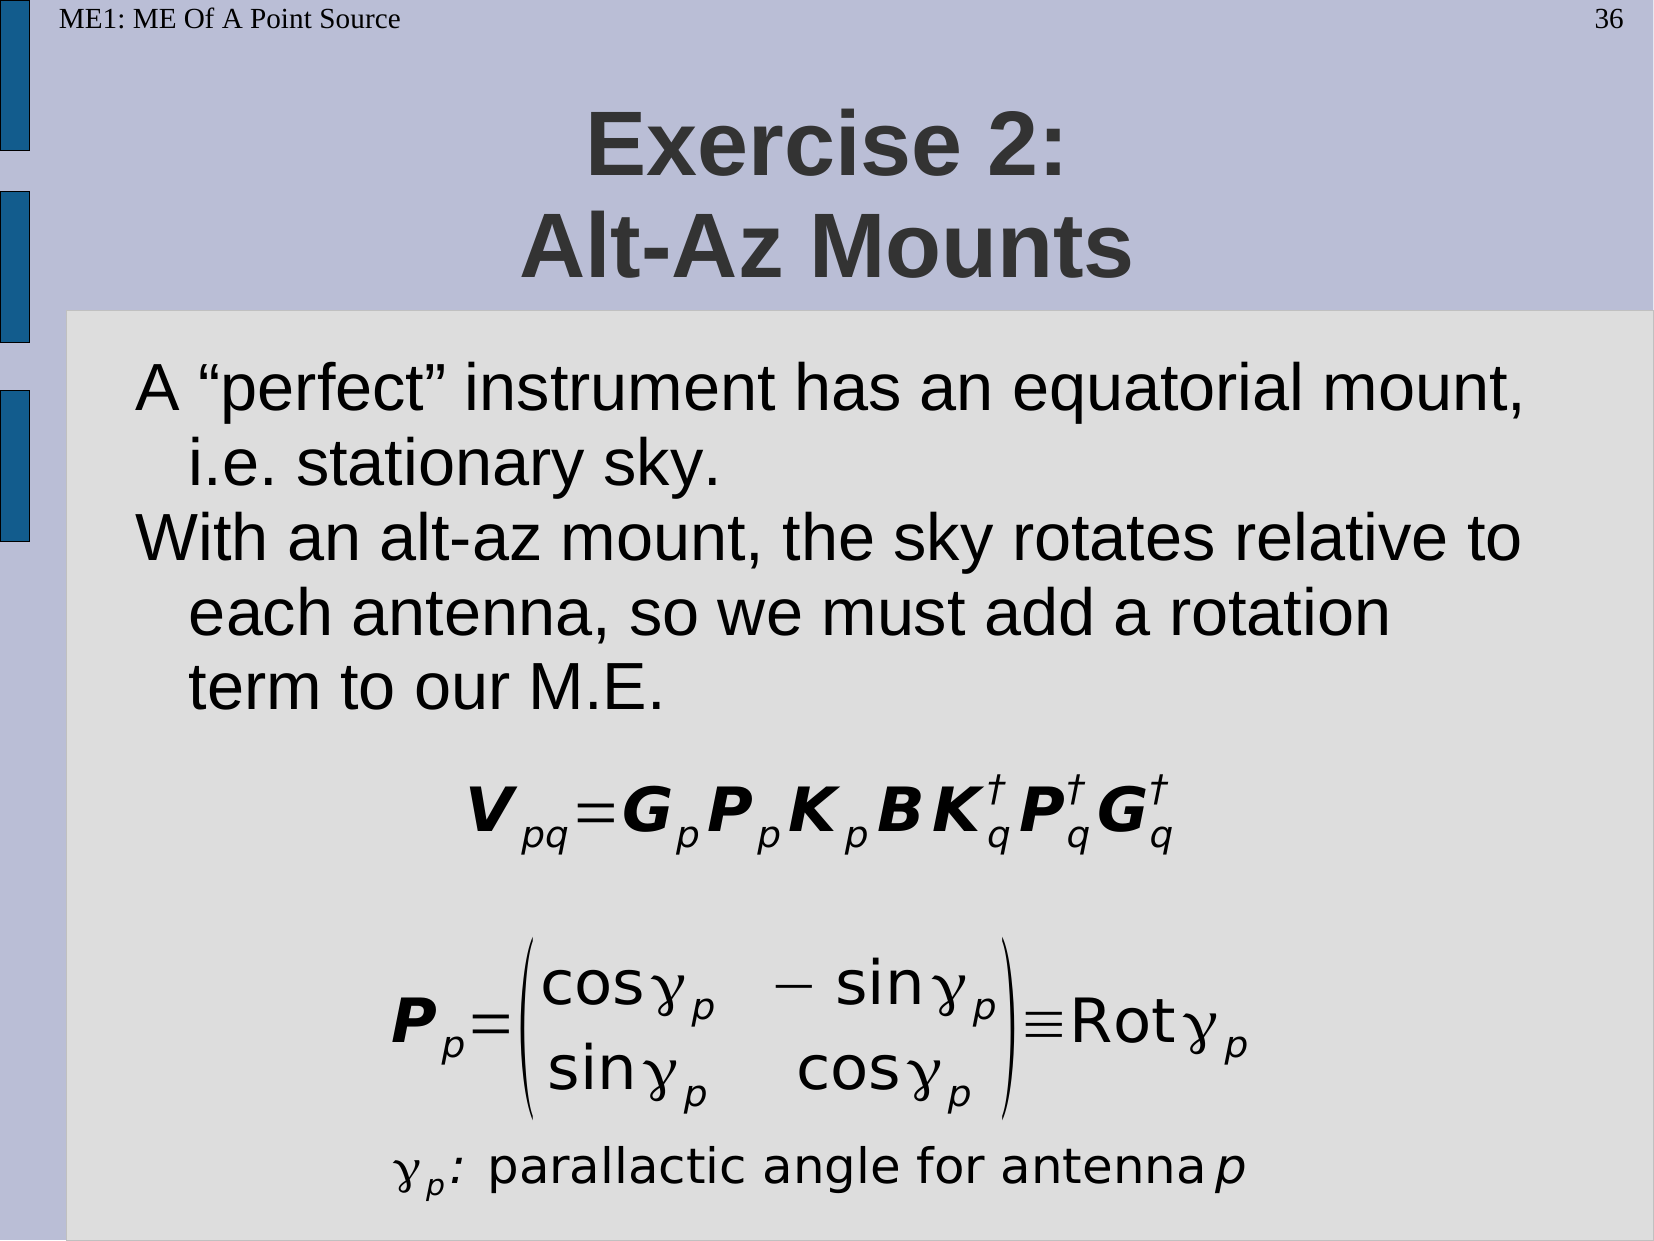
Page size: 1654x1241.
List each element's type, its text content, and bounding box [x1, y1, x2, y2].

list A “perfect” instrument has an equatorial mount, i.e. stationary sky. With an alt-az mount, the sky rotates relative to each antenna, so we must add a rotation term to our M.E. [118, 350, 1531, 740]
chart [383, 767, 1255, 1203]
title Exercise 2: Alt-Az Mounts [121, 87, 1534, 302]
